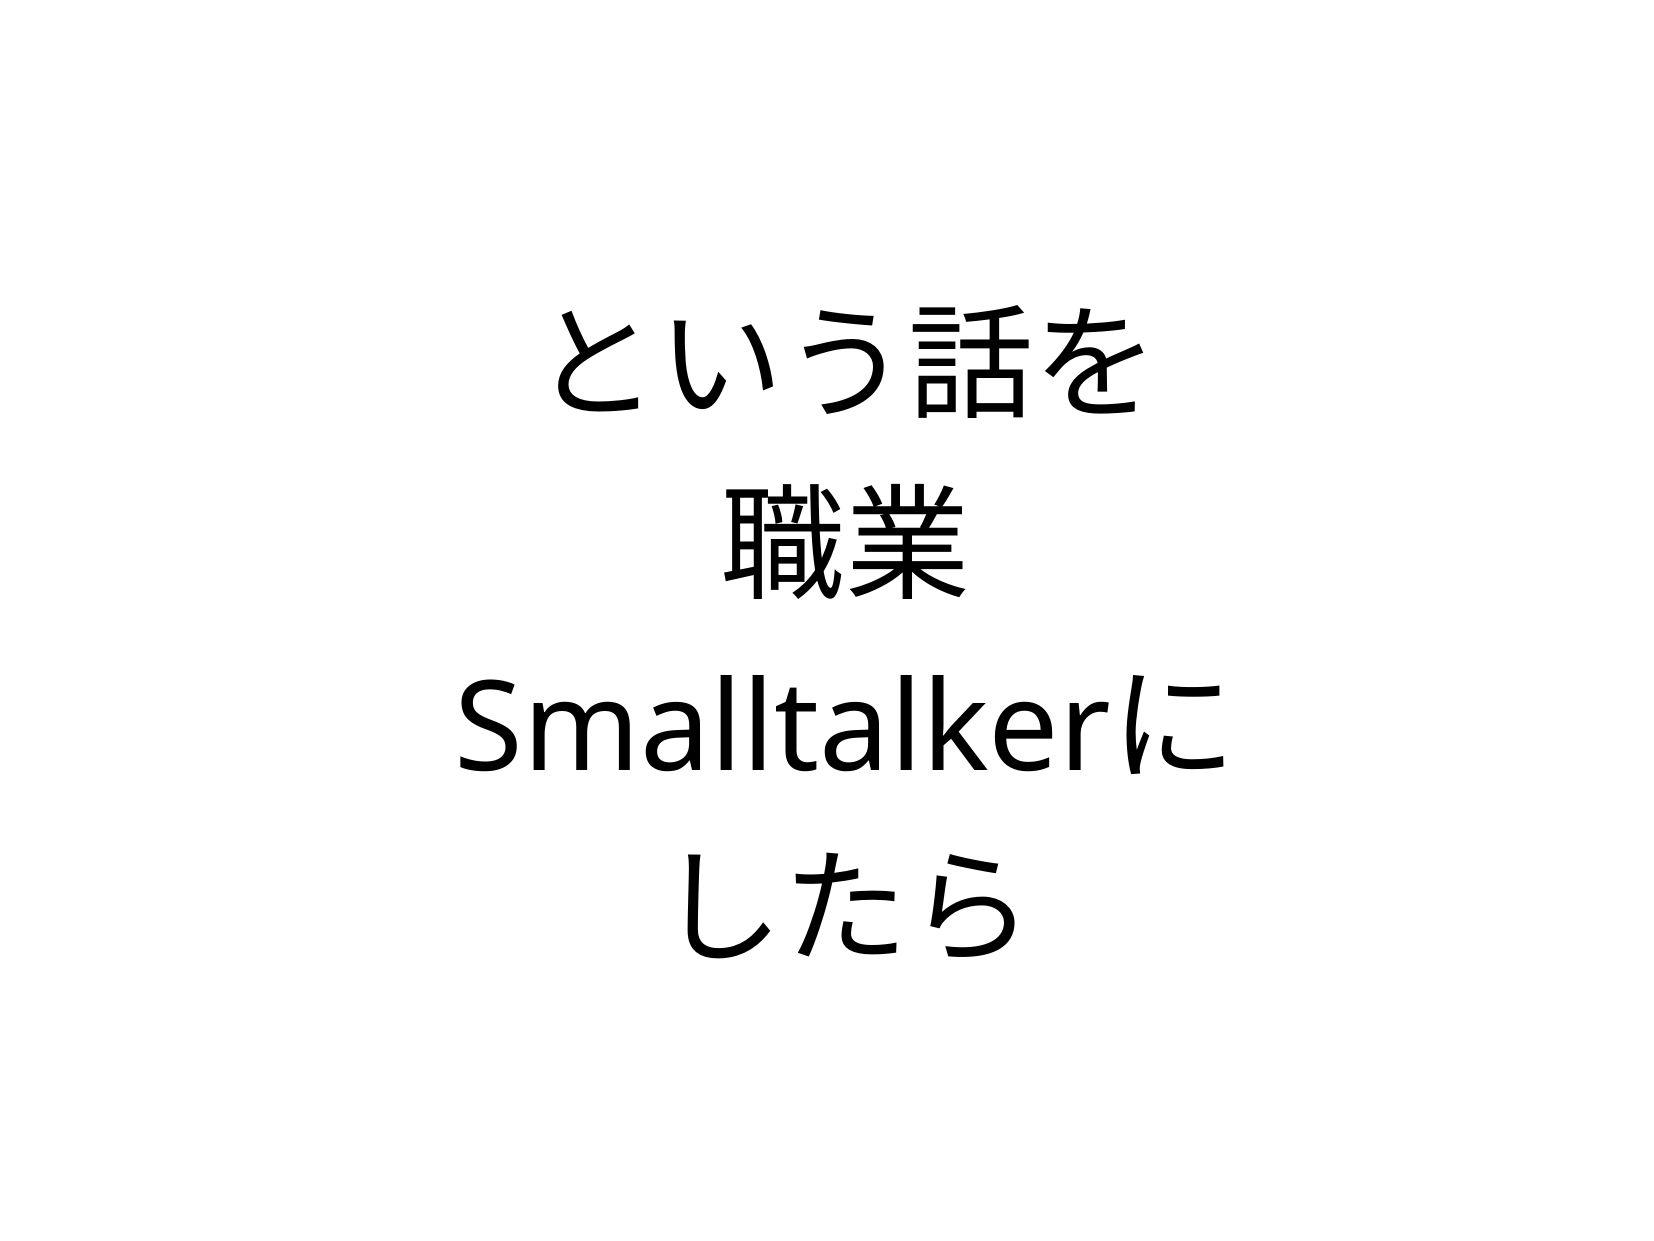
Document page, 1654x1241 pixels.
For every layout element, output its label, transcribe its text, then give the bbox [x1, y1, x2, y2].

list という話を 職業 Smalltalkerに したら [82, 59, 1538, 1193]
